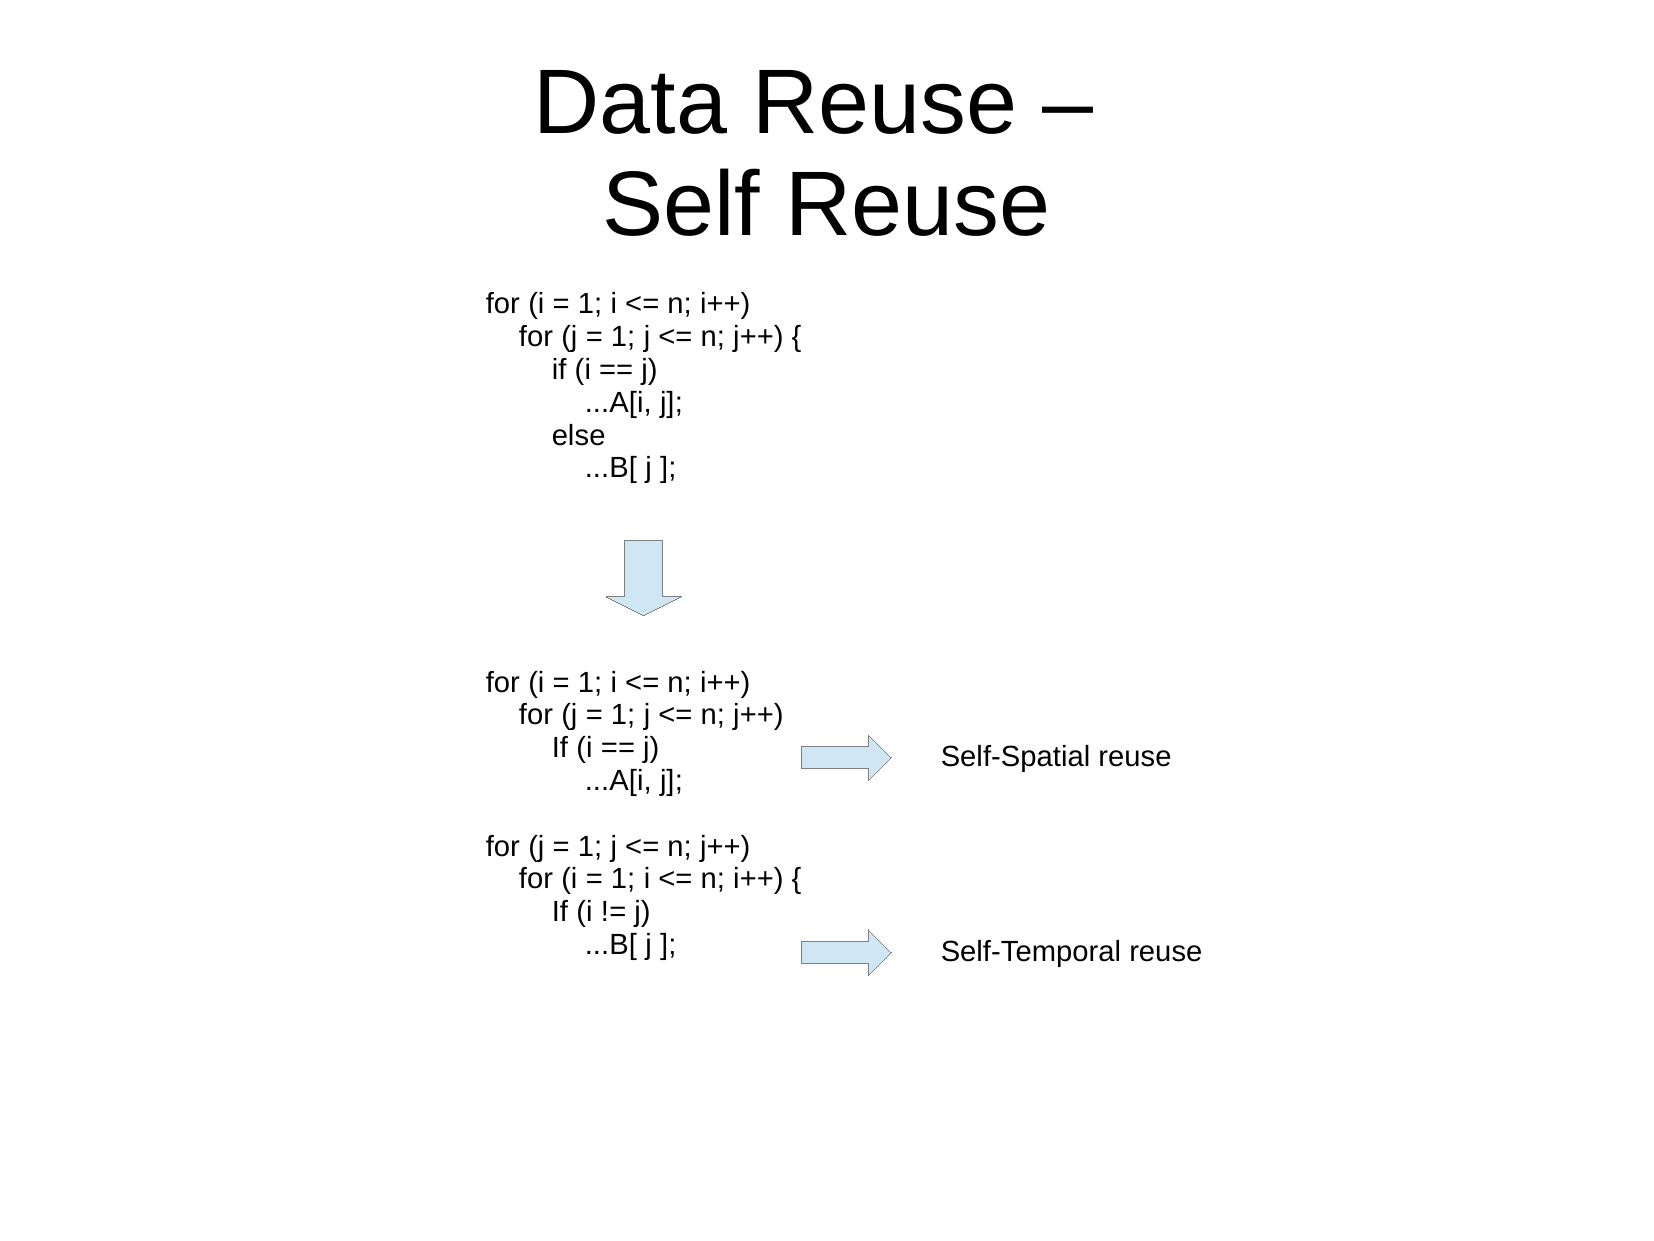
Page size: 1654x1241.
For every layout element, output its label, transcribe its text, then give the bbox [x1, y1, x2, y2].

text_box [606, 540, 682, 616]
title Data Reuse – Self Reuse [82, 49, 1571, 257]
text_box [801, 929, 892, 976]
text_box Self-Spatial reuse [926, 732, 1227, 781]
text_box for (i = 1; i <= n; i++) for (j = 1; j <= n; j++) { if (i == j) ...A[i, j]; else ...B[ j ]; [471, 280, 937, 492]
text_box for (i = 1; i <= n; i++) for (j = 1; j <= n; j++) If (i == j) ...A[i, j]; for (j = 1; j <= n; j++) for (i = 1; i <= n; i++) { If (i != j) ...B[ j ]; [471, 658, 937, 968]
text_box [801, 735, 892, 781]
text_box Self-Temporal reuse [926, 927, 1227, 975]
